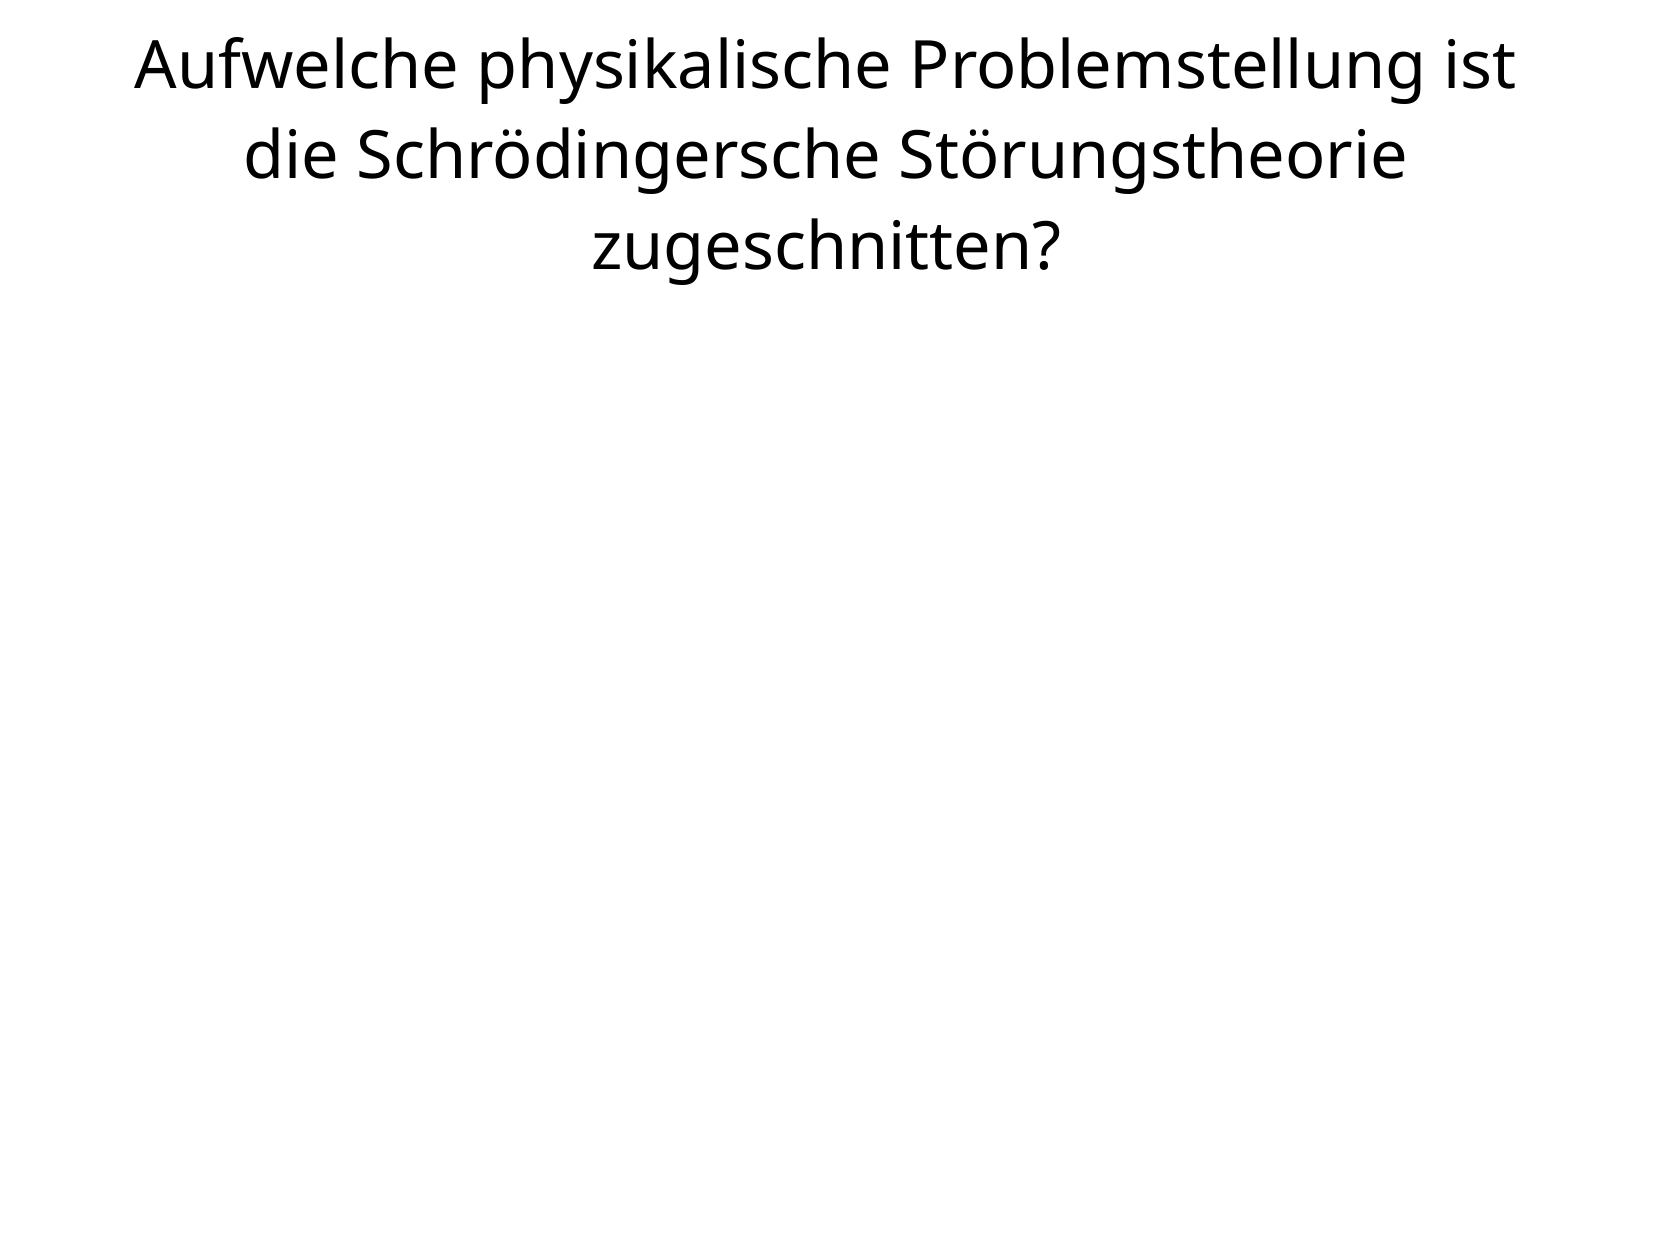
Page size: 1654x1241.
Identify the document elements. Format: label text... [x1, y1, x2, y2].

title Aufwelche physikalische Problemstellung ist die Schrödingersche Störungstheorie zugeschnitten? [82, 49, 1571, 257]
